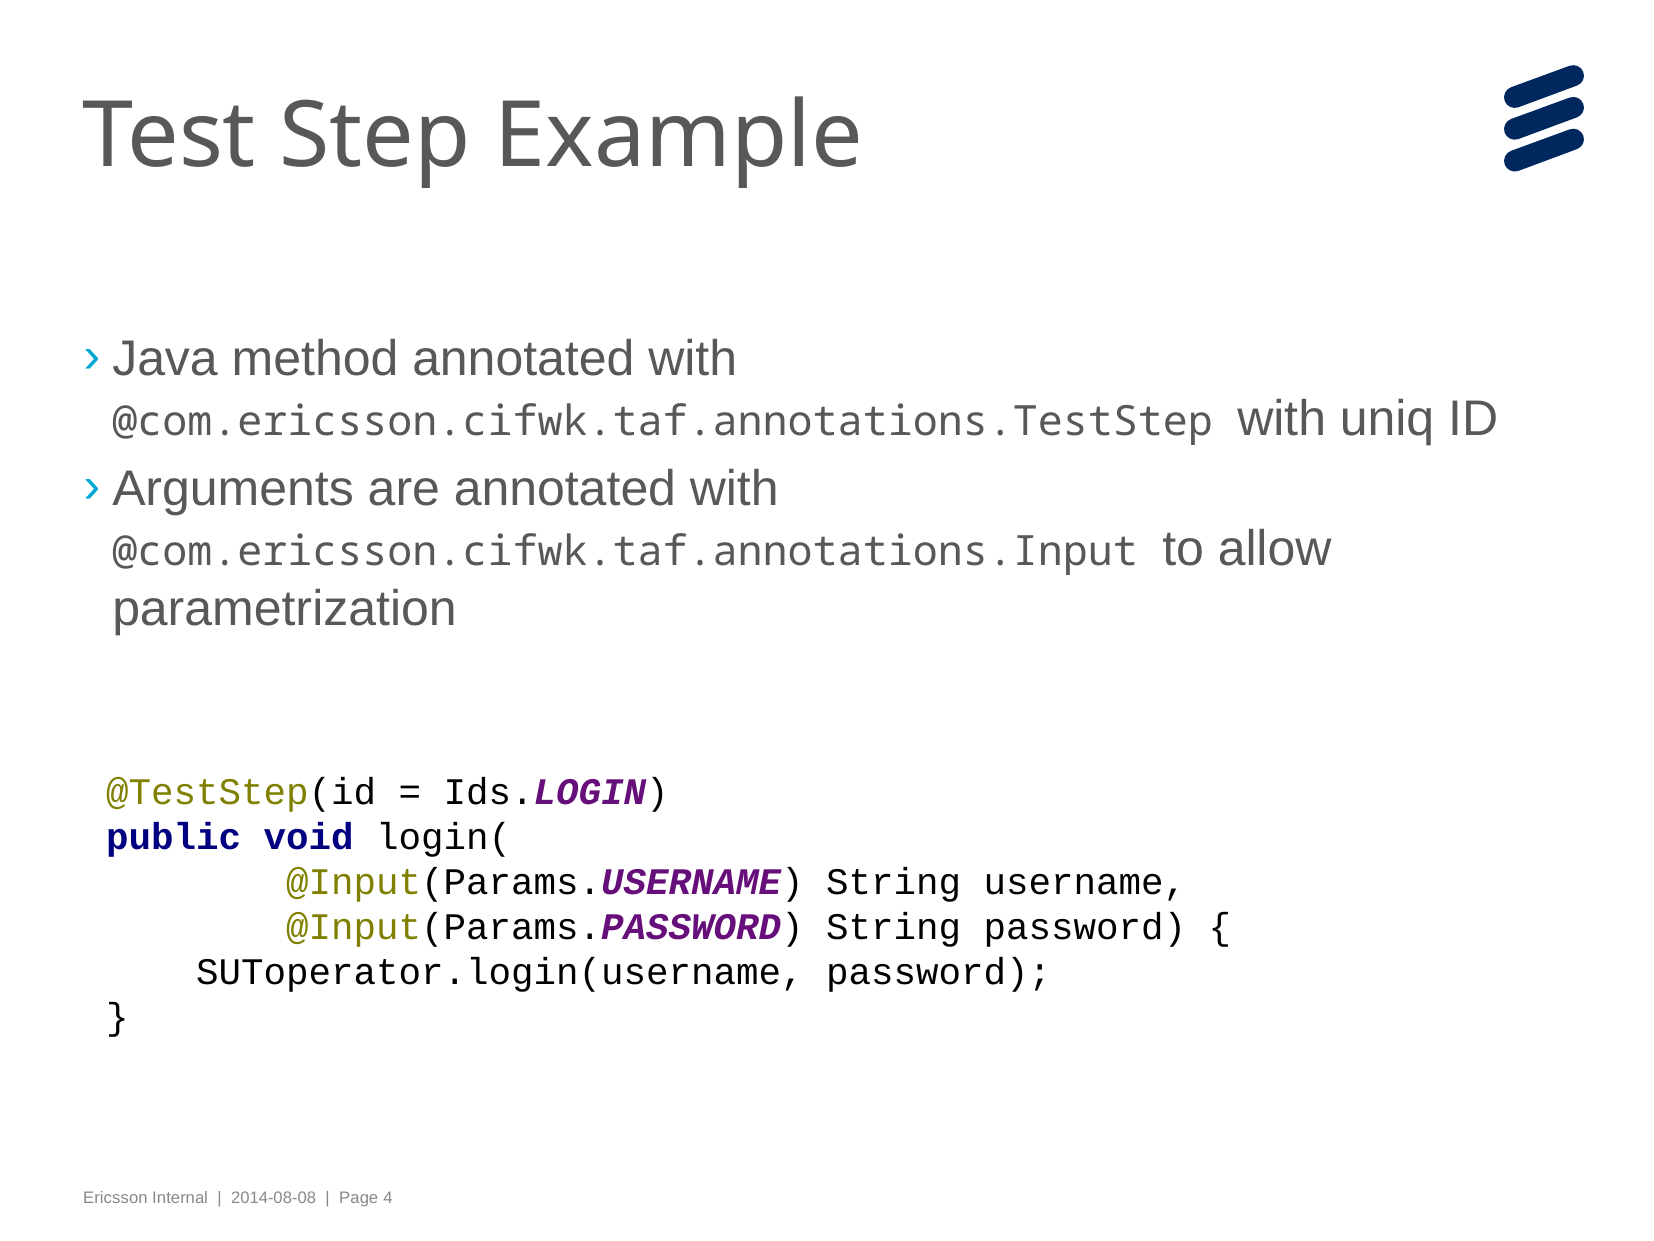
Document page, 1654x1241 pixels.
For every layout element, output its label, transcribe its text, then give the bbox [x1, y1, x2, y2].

list Java method annotated with @com.ericsson.cifwk.taf.annotations.TestStep with uniq ID Arguments are annotated with @com.ericsson.cifwk.taf.annotations.Input to allow parametrization [71, 325, 1582, 1022]
text_box @TestStep(id = Ids.LOGIN) public void login( @Input(Params.USERNAME) String username, @Input(Params.PASSWORD) String password) { SUToperator.login(username, password); } [91, 759, 1563, 1155]
title Test Step Example [71, 43, 1427, 240]
